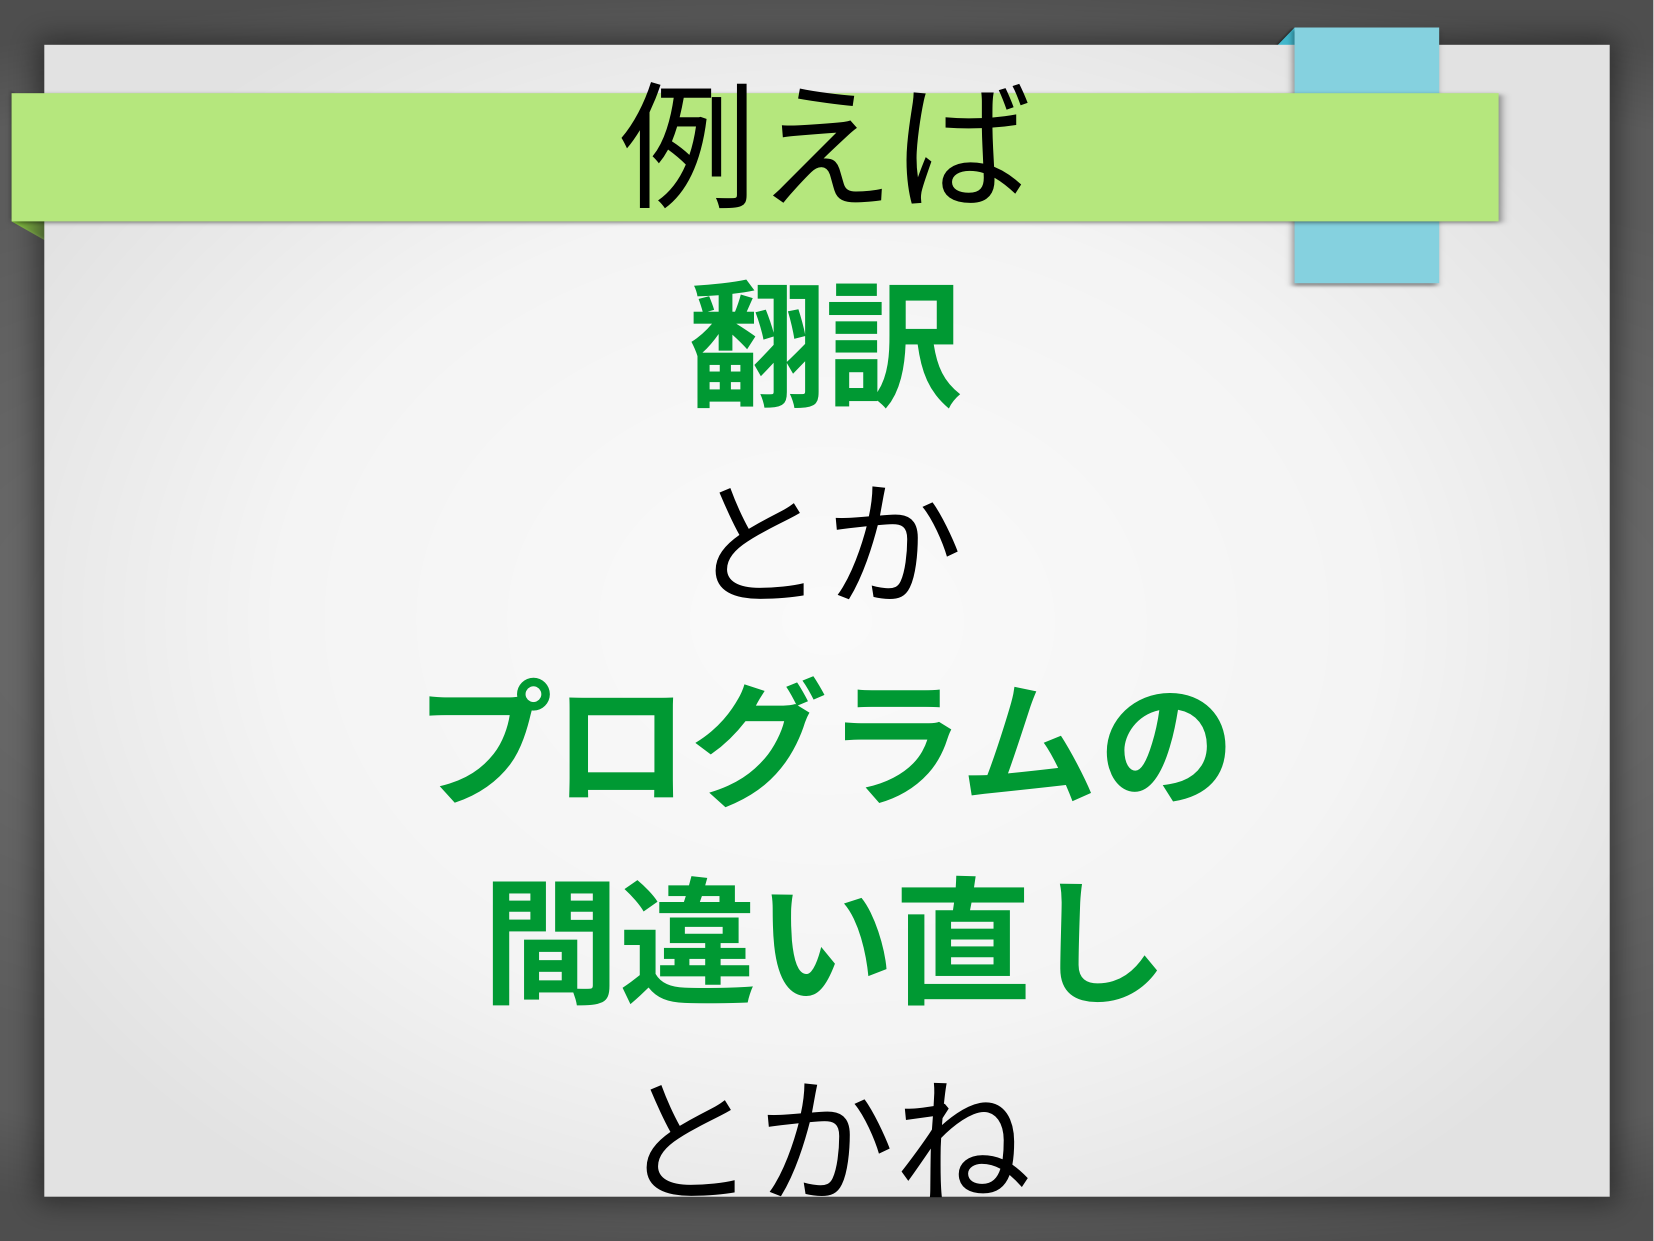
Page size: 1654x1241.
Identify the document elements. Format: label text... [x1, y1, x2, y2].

subtitle 例えば 翻訳 とか プログラムの 間違い直し とかね [81, 125, 1570, 1146]
picture [0, 0, 1654, 1241]
